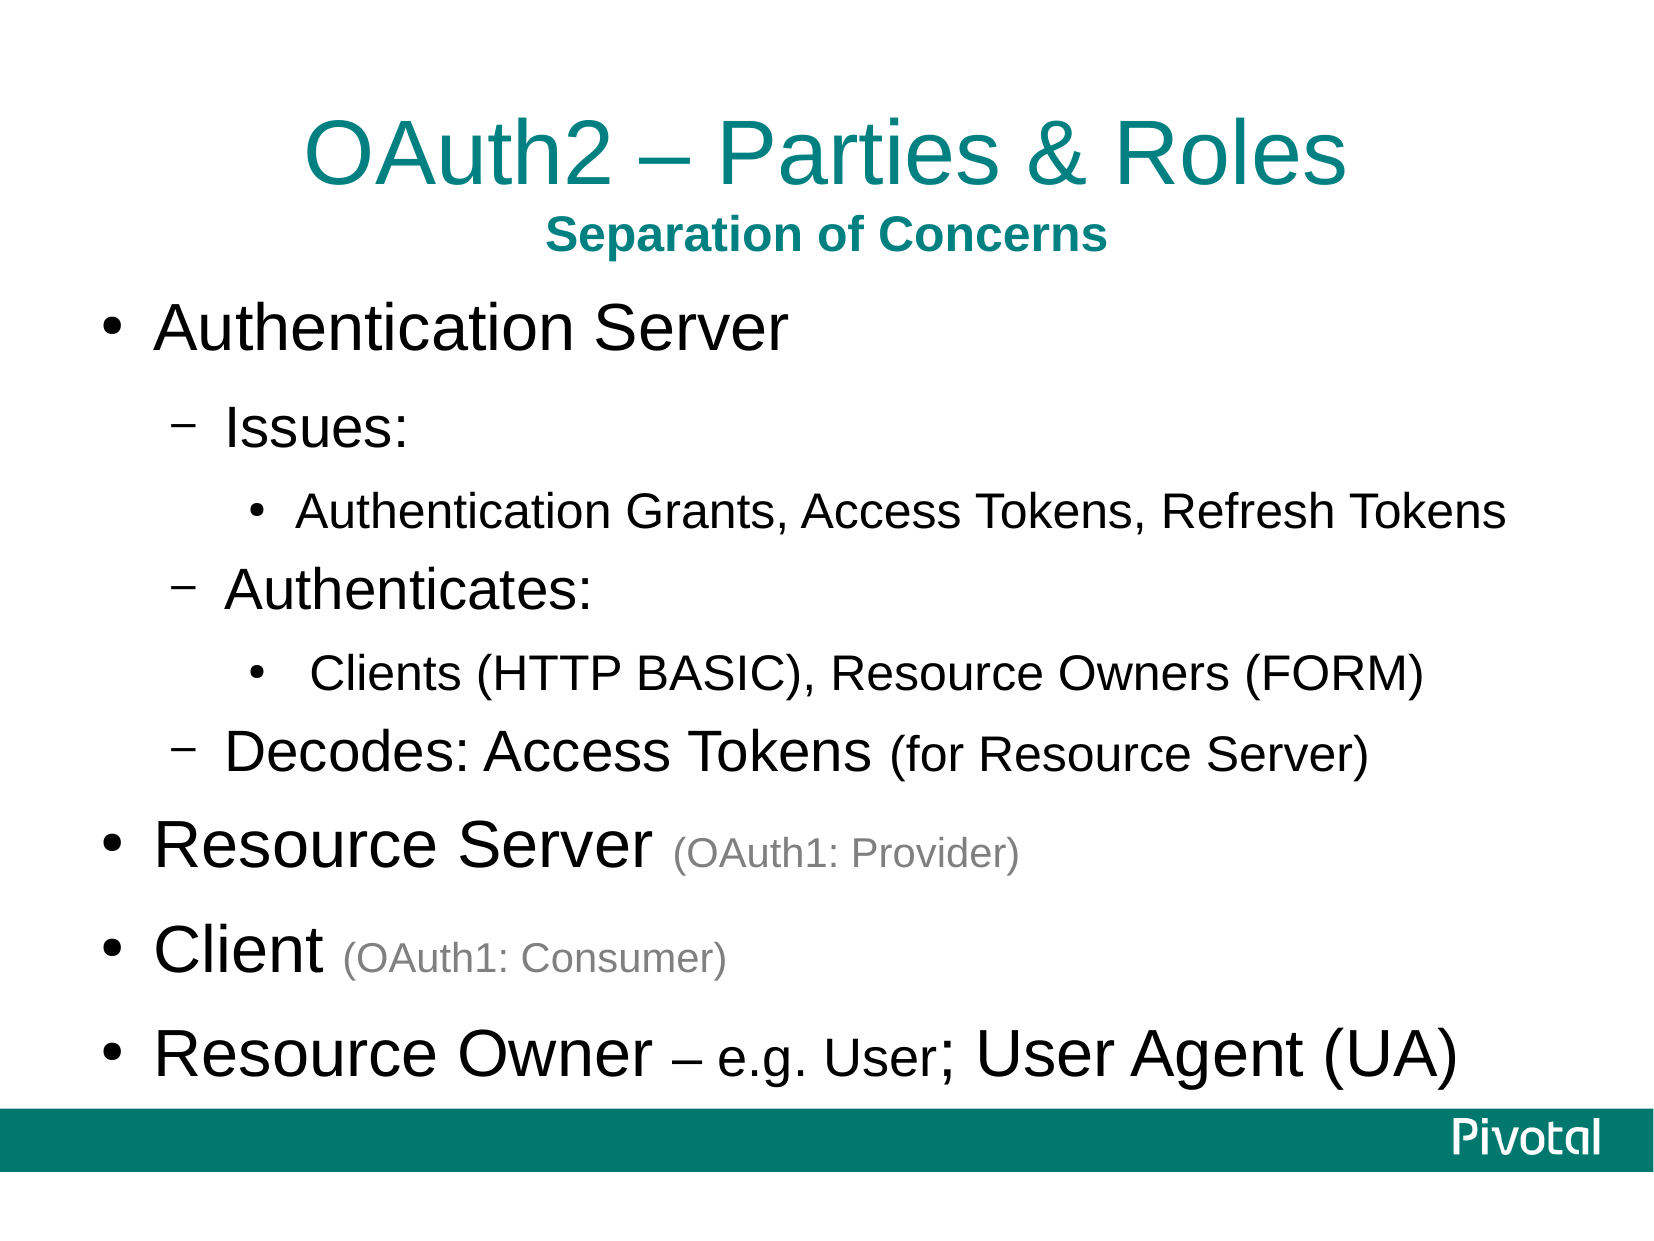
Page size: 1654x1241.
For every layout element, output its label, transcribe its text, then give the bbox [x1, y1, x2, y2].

picture [1452, 1115, 1601, 1158]
title OAuth2 – Parties & Roles [82, 49, 1571, 198]
list Authentication Server Issues: Authentication Grants, Access Tokens, Refresh Tokens Authenticates: Clients (HTTP BASIC), Resource Owners (FORM) Decodes: Access Tokens (for Resource Server) Resource Server (OAuth1: Provider) Client (OAuth1: Consumer) Resource Owner – e.g. User; User Agent (UA) [82, 290, 1571, 1109]
text_box Separation of Concerns [0, 198, 1654, 274]
